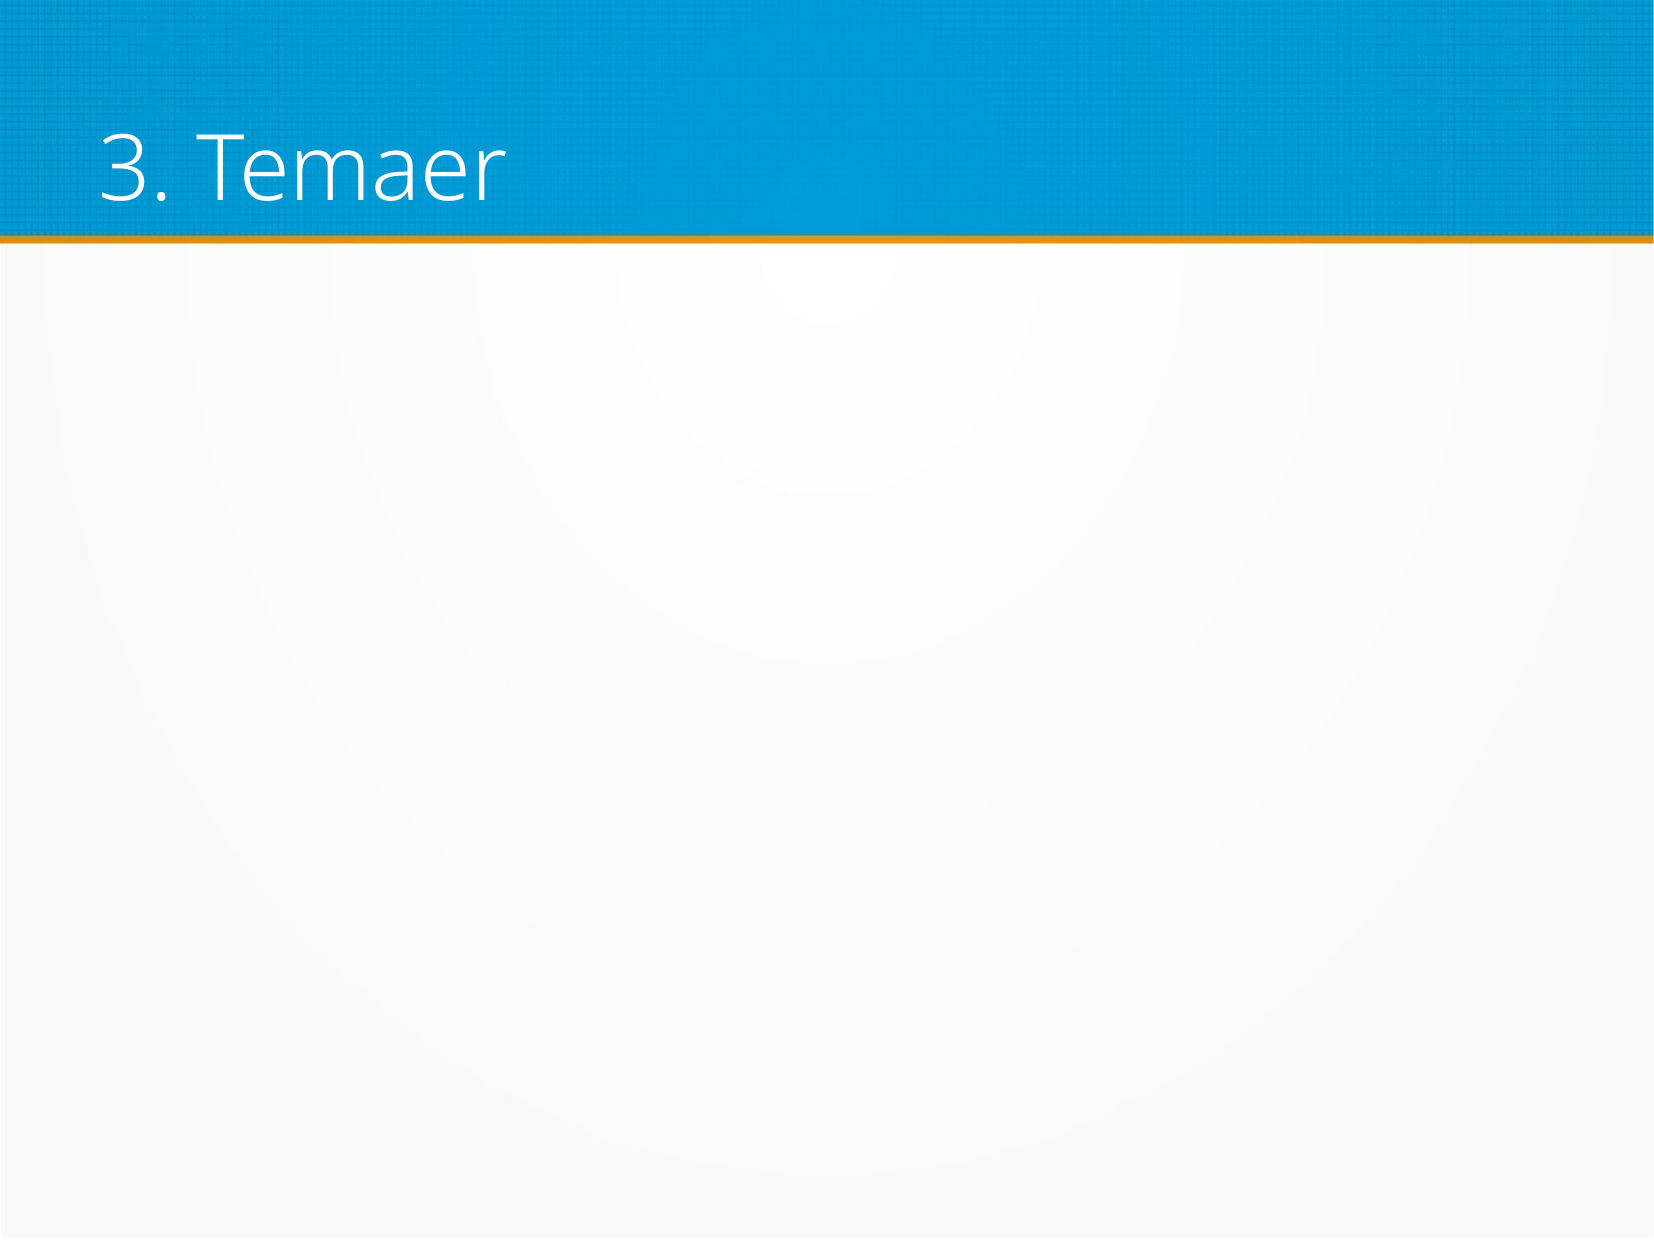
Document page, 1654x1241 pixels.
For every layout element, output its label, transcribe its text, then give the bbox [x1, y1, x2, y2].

picture [0, 233, 1654, 1241]
title 3. Temaer [98, 19, 1654, 227]
